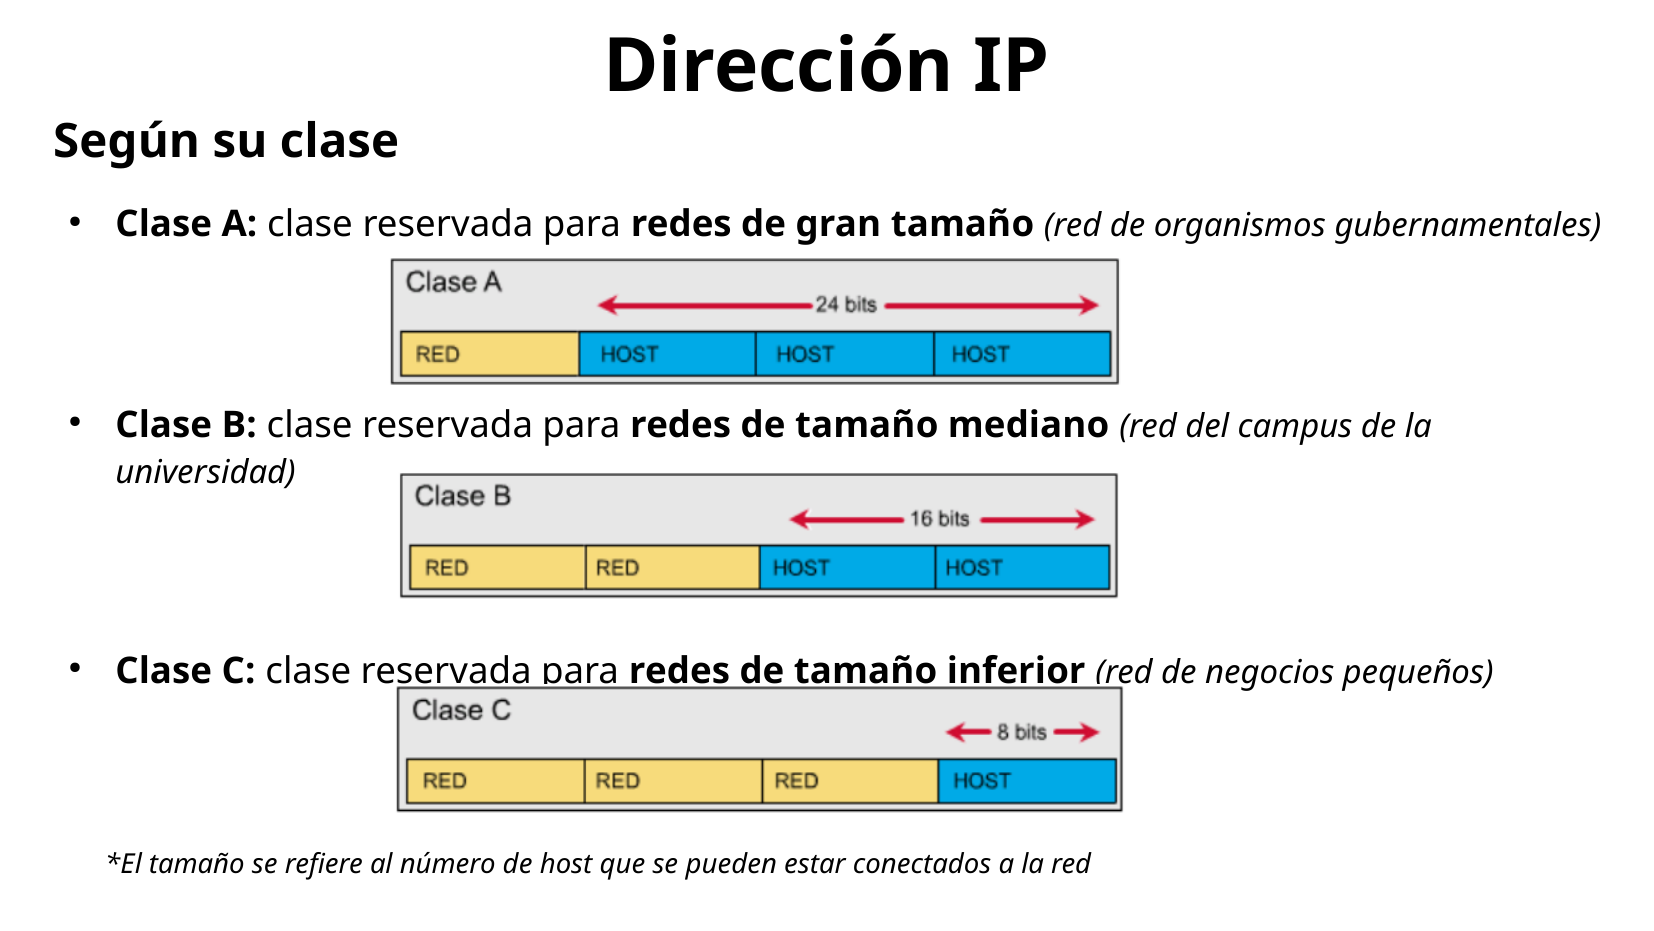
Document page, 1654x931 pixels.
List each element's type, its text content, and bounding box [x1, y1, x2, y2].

picture [393, 684, 1128, 814]
picture [395, 468, 1123, 601]
title Dirección IP [82, 7, 1571, 106]
list Según su clase Clase A: clase reservada para redes de gran tamaño (red de organismos gubernamentales) Clase B: clase reservada para redes de tamaño mediano (red del campus de la universidad) Clase C: clase reservada para redes de tamaño inferior (red de negocios pequeños) *El tamaño se refiere al número de host que se pueden estar conectados a la red [53, 106, 1607, 931]
picture [387, 253, 1123, 389]
